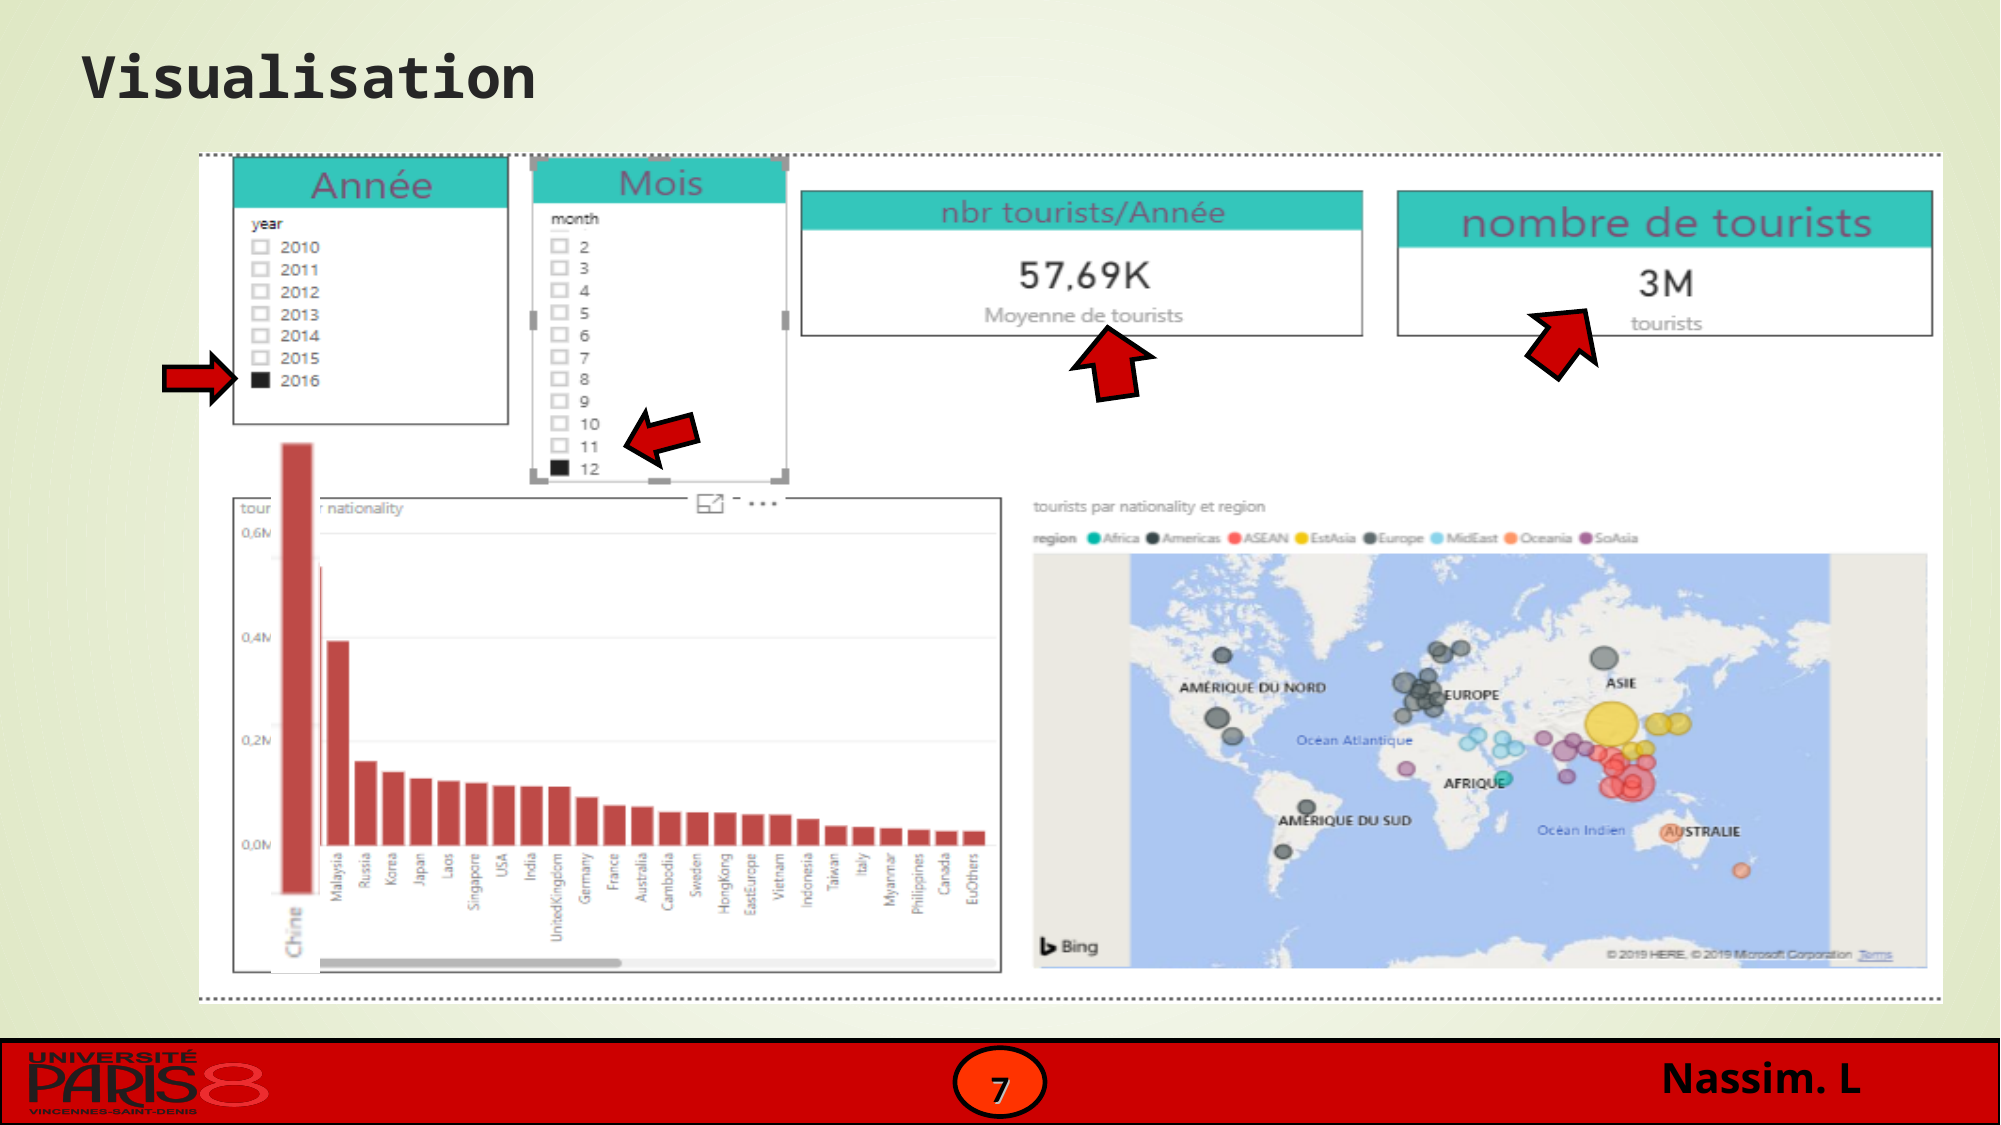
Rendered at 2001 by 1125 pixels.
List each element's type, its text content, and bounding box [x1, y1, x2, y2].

text_box [1527, 310, 1596, 380]
picture [26, 1048, 272, 1117]
text_box 7 [954, 1047, 1045, 1117]
text_box [164, 355, 236, 402]
text_box [1074, 327, 1152, 401]
text_box Visualisation [66, 32, 1528, 116]
picture [199, 152, 1943, 1004]
text_box [626, 412, 698, 466]
text_box Nassim. L [1571, 1034, 2000, 1119]
text_box [0, 1041, 2000, 1125]
